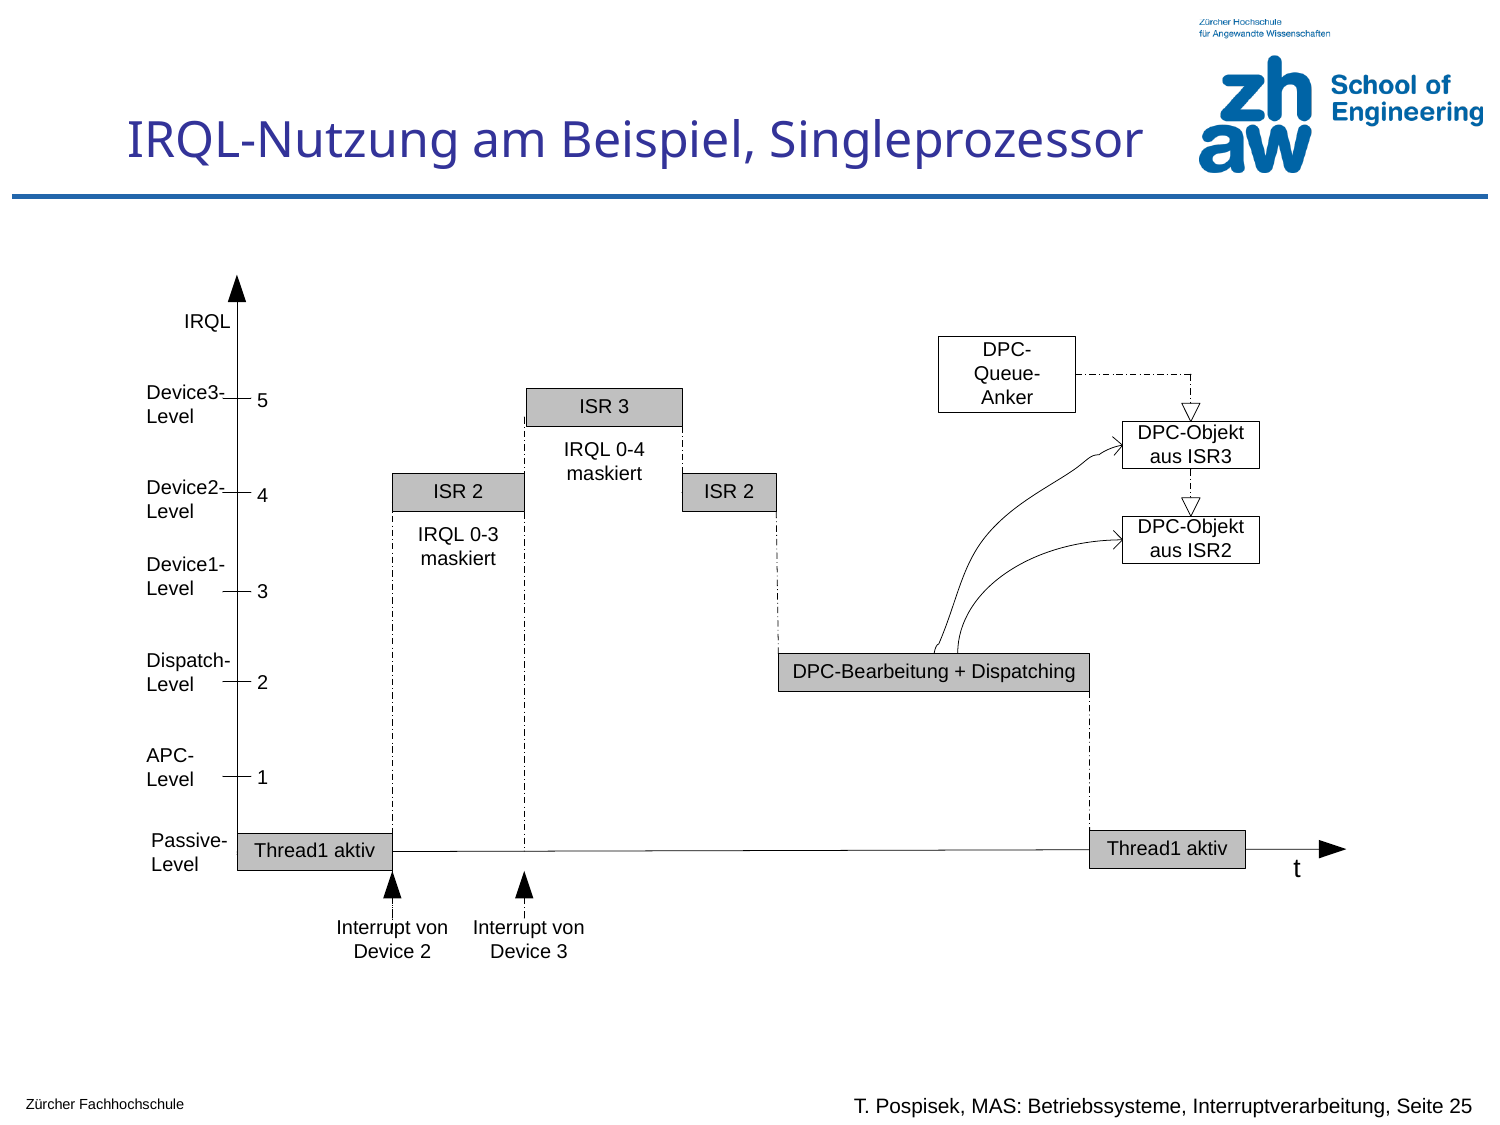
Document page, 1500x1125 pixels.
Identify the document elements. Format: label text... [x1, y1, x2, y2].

picture [127, 241, 1380, 973]
title IRQL-Nutzung am Beispiel, Singleprozessor [112, 50, 1170, 175]
picture [1199, 19, 1483, 173]
